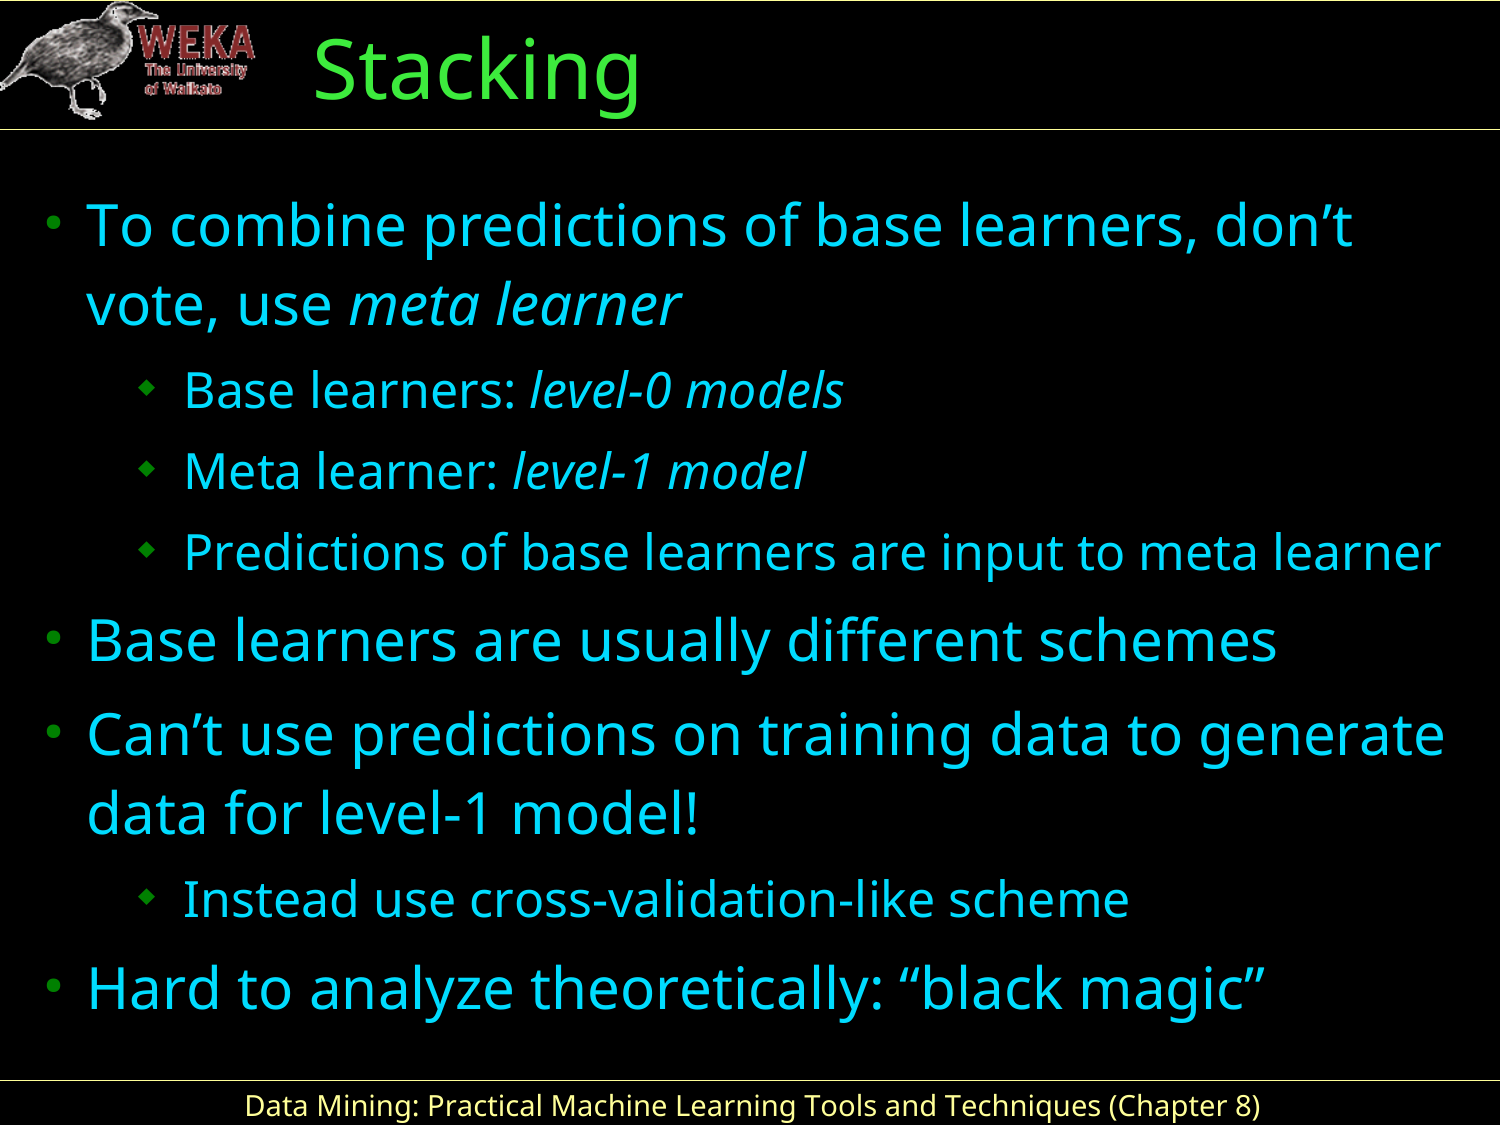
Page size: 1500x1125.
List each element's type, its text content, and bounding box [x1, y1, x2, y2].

picture [0, 1, 266, 129]
text_box To combine predictions of base learners, don’t vote, use meta learner Base learners: level-0 models Meta learner: level-1 model Predictions of base learners are input to meta learner Base learners are usually different schemes Can’t use predictions on training data to generate data for level-1 model! Instead use cross-validation-like scheme Hard to analyze theoretically: “black magic” [29, 177, 1477, 944]
title Stacking [297, 0, 1500, 148]
